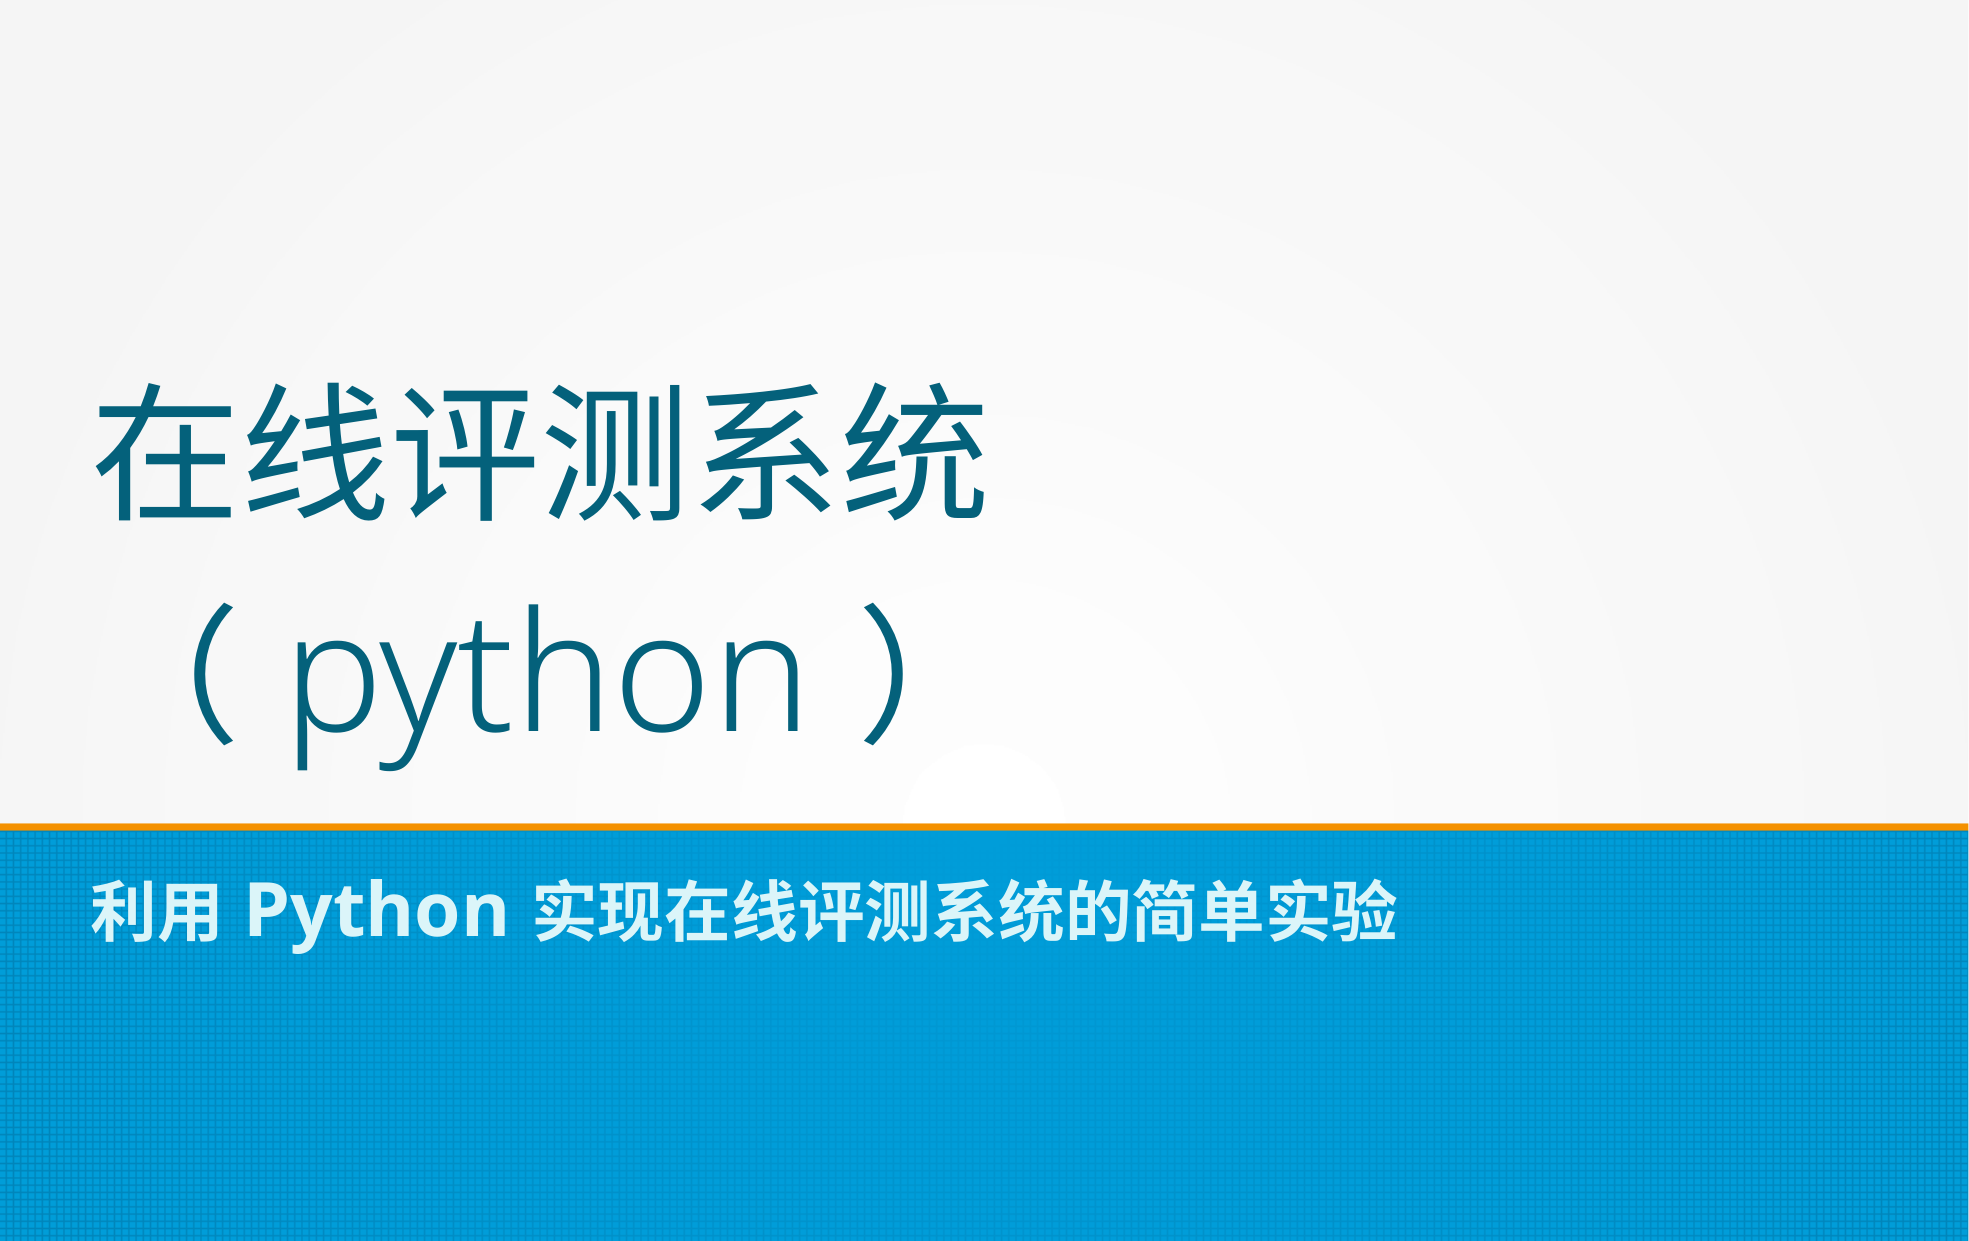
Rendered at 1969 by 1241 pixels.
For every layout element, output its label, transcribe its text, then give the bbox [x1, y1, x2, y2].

subtitle 利用Python实现在线评测系统的简单实验 [90, 855, 1861, 1111]
picture [0, 0, 1969, 830]
title 在线评测系统（python） [90, 49, 1862, 781]
